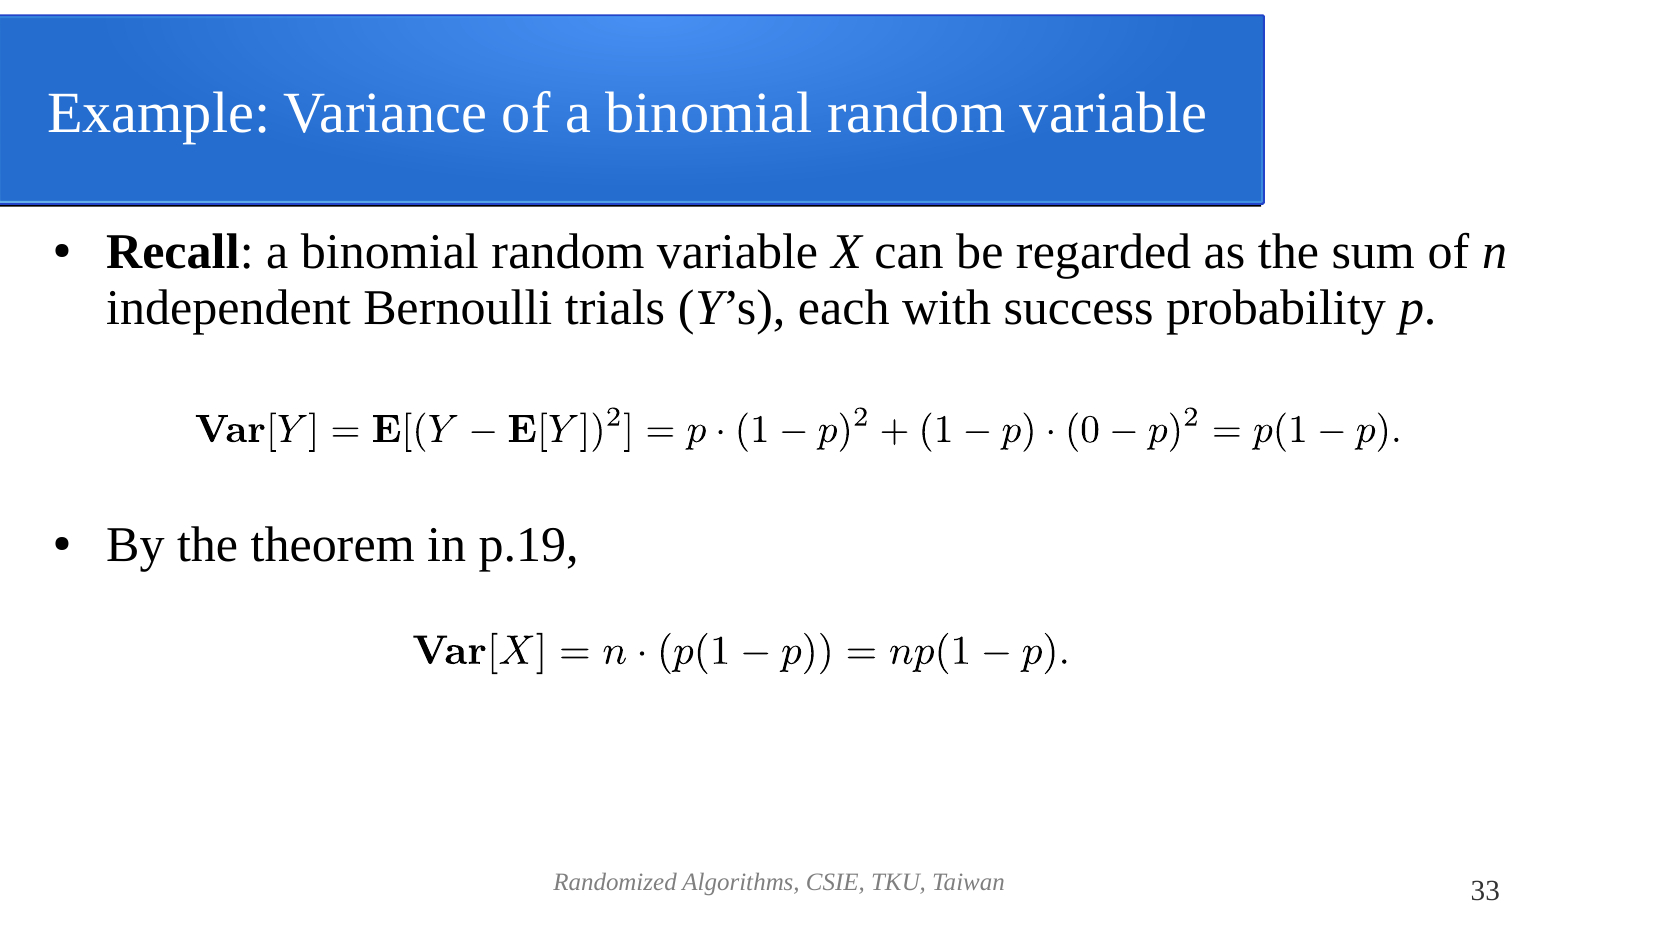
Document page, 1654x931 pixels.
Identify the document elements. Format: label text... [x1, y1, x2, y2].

picture [194, 407, 1399, 452]
title Example: Variance of a binomial random variable [47, 35, 1252, 189]
list Recall: a binomial random variable X can be regarded as the sum of n independent Bernoulli trials (Y’s), each with success probability p. By the theorem in p.19, [35, 224, 1571, 764]
picture [410, 631, 1069, 676]
